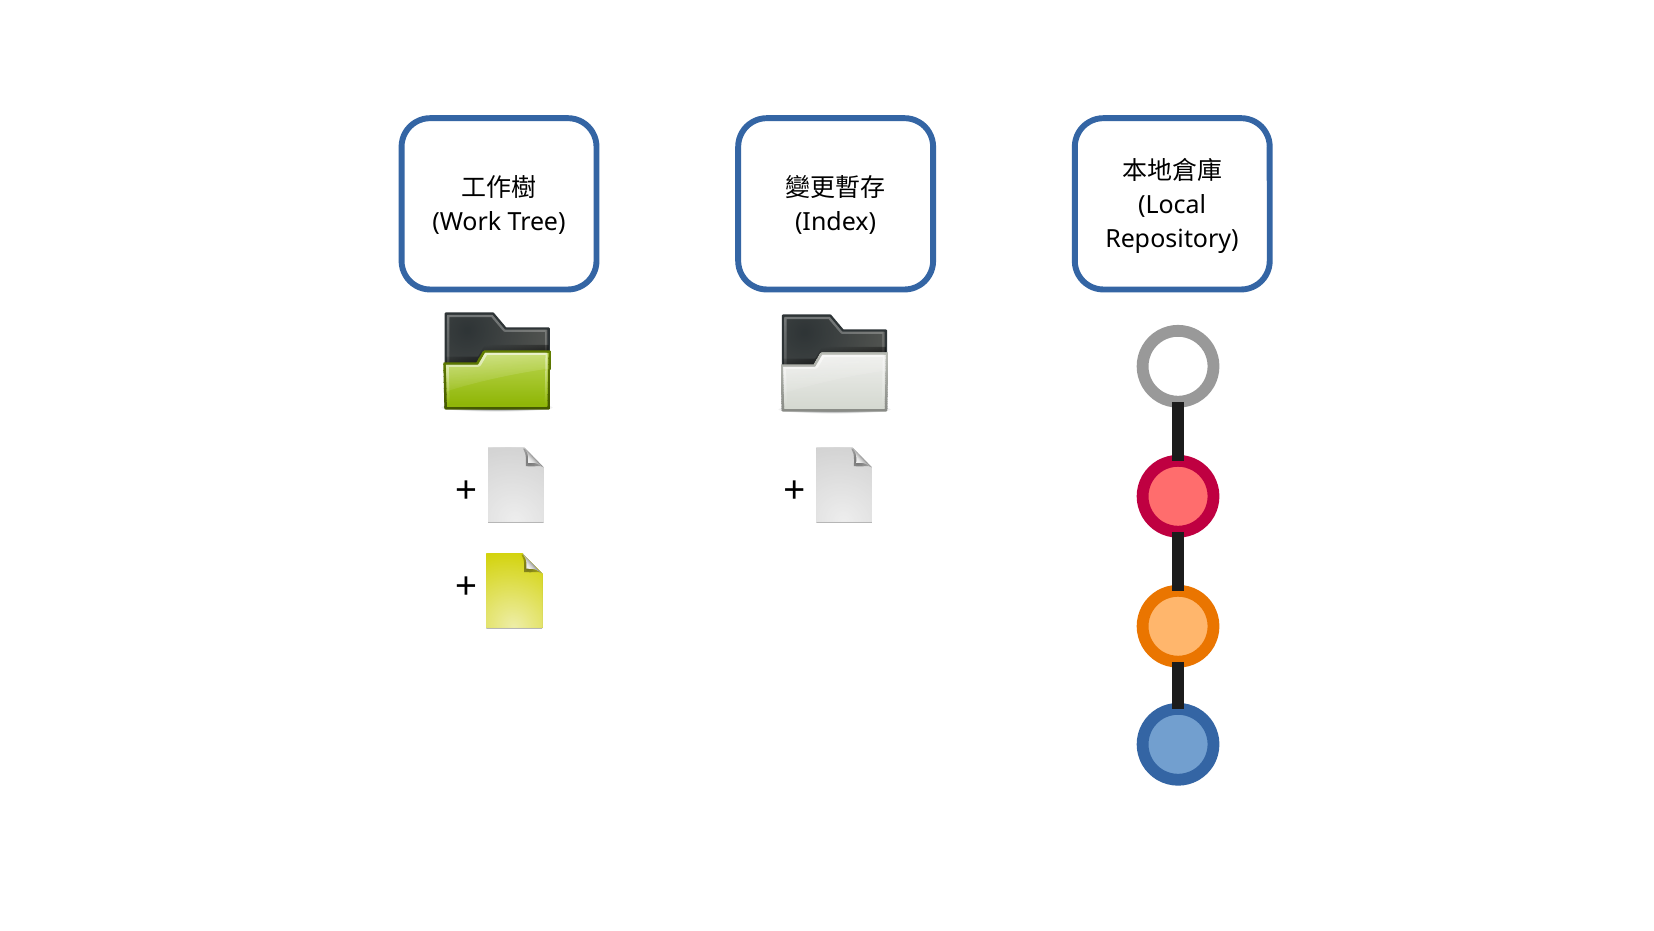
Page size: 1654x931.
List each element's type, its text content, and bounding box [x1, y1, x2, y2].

text_box 工作樹 (Work Tree) [401, 118, 597, 290]
picture [472, 549, 556, 634]
text_box + [440, 460, 493, 518]
text_box + [768, 460, 821, 518]
text_box 變更暫存 (Index) [738, 118, 934, 290]
picture [474, 443, 558, 528]
text_box [1142, 461, 1214, 532]
picture [802, 443, 886, 528]
text_box [1142, 709, 1214, 780]
picture [777, 305, 892, 420]
text_box + [440, 557, 493, 615]
text_box [1142, 591, 1214, 662]
text_box 本地倉庫 (Local Repository) [1074, 118, 1270, 290]
picture [439, 303, 555, 418]
text_box [1142, 330, 1214, 402]
